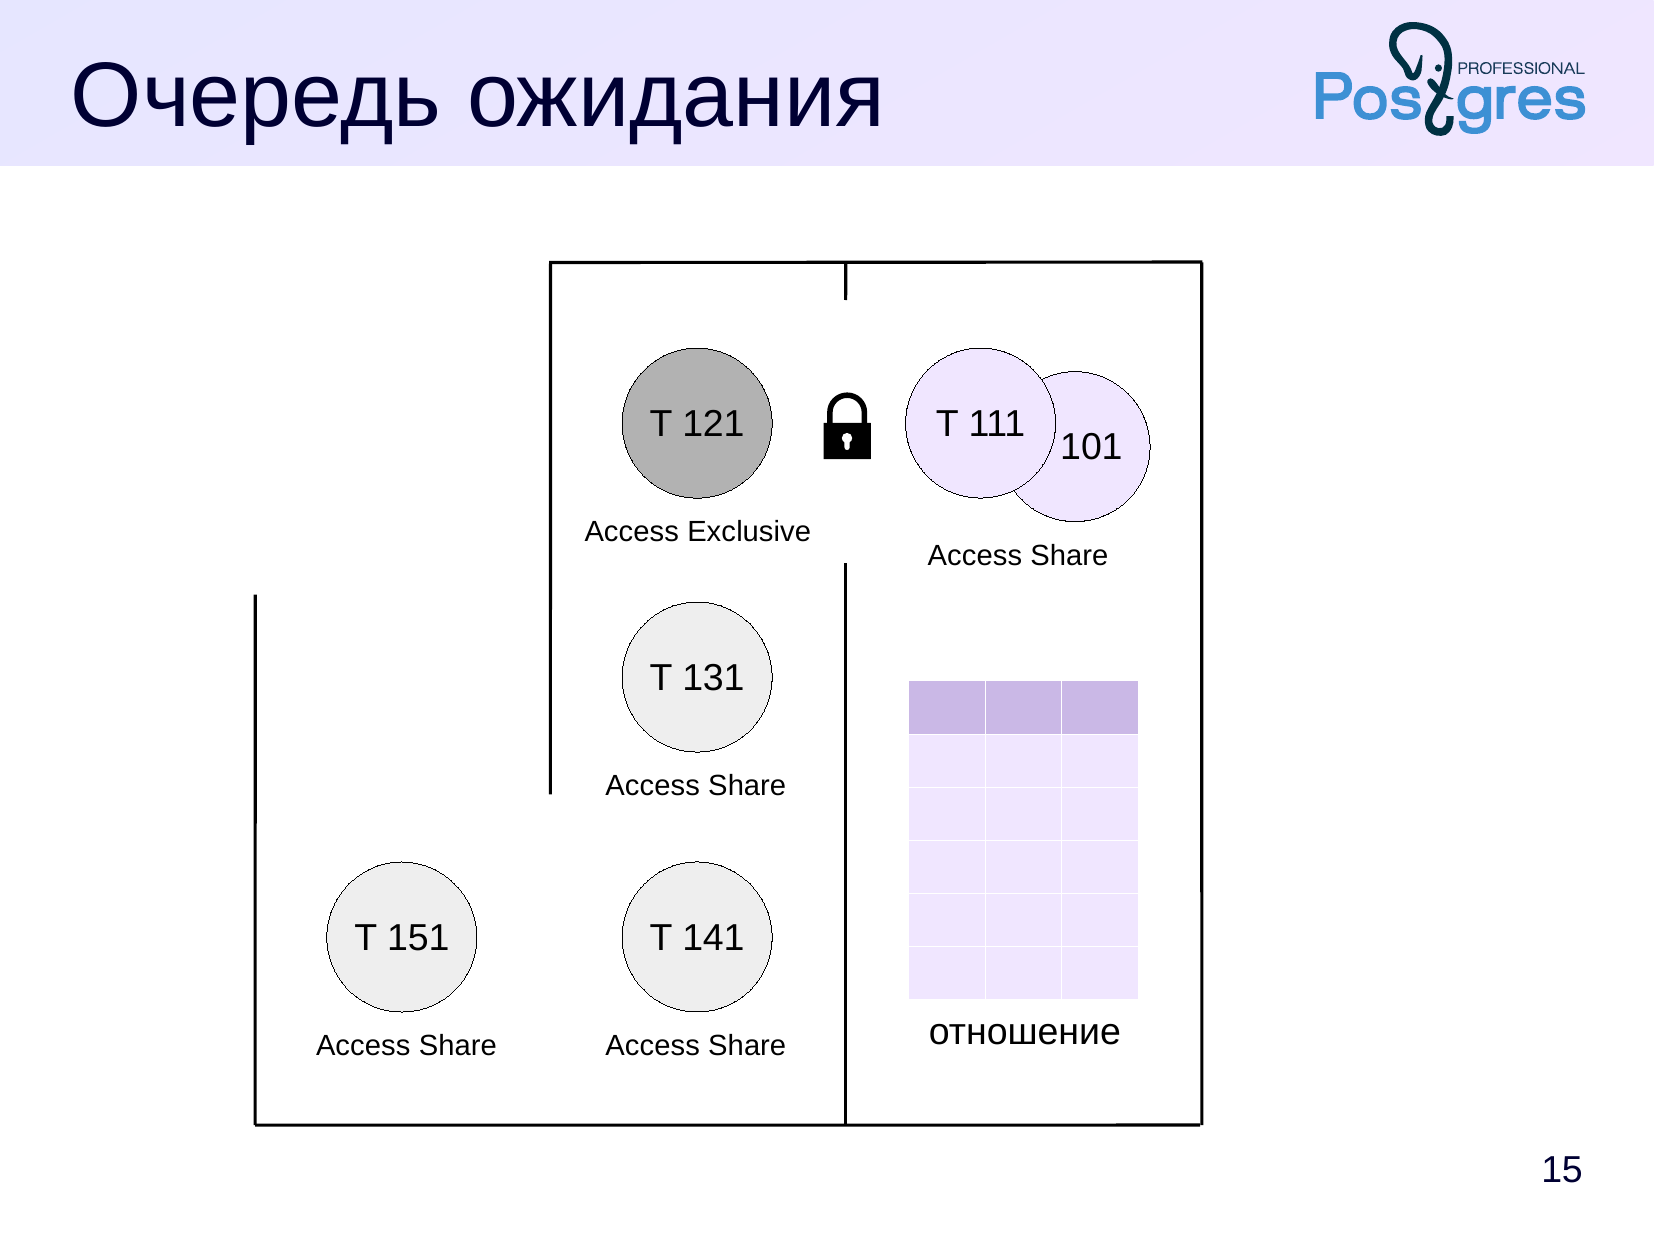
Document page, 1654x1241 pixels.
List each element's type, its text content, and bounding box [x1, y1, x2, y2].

text_box [841, 432, 853, 451]
text_box T 101 [1014, 371, 1151, 522]
text_box отношение [939, 1000, 1111, 1068]
text_box Access Share [590, 1021, 802, 1070]
picture [823, 392, 871, 460]
text_box T 111 [905, 348, 1056, 499]
text_box T 151 [326, 861, 477, 1013]
text_box T 121 [622, 348, 773, 499]
text_box T 141 [622, 861, 773, 1012]
text_box T 131 [622, 602, 773, 753]
title Очередь ожидания [70, 43, 1241, 147]
text_box Access Share [301, 1021, 512, 1070]
text_box [908, 680, 1139, 1000]
text_box Access Exclusive [569, 508, 827, 556]
text_box Access Share [912, 531, 1124, 580]
text_box Access Share [590, 761, 802, 810]
